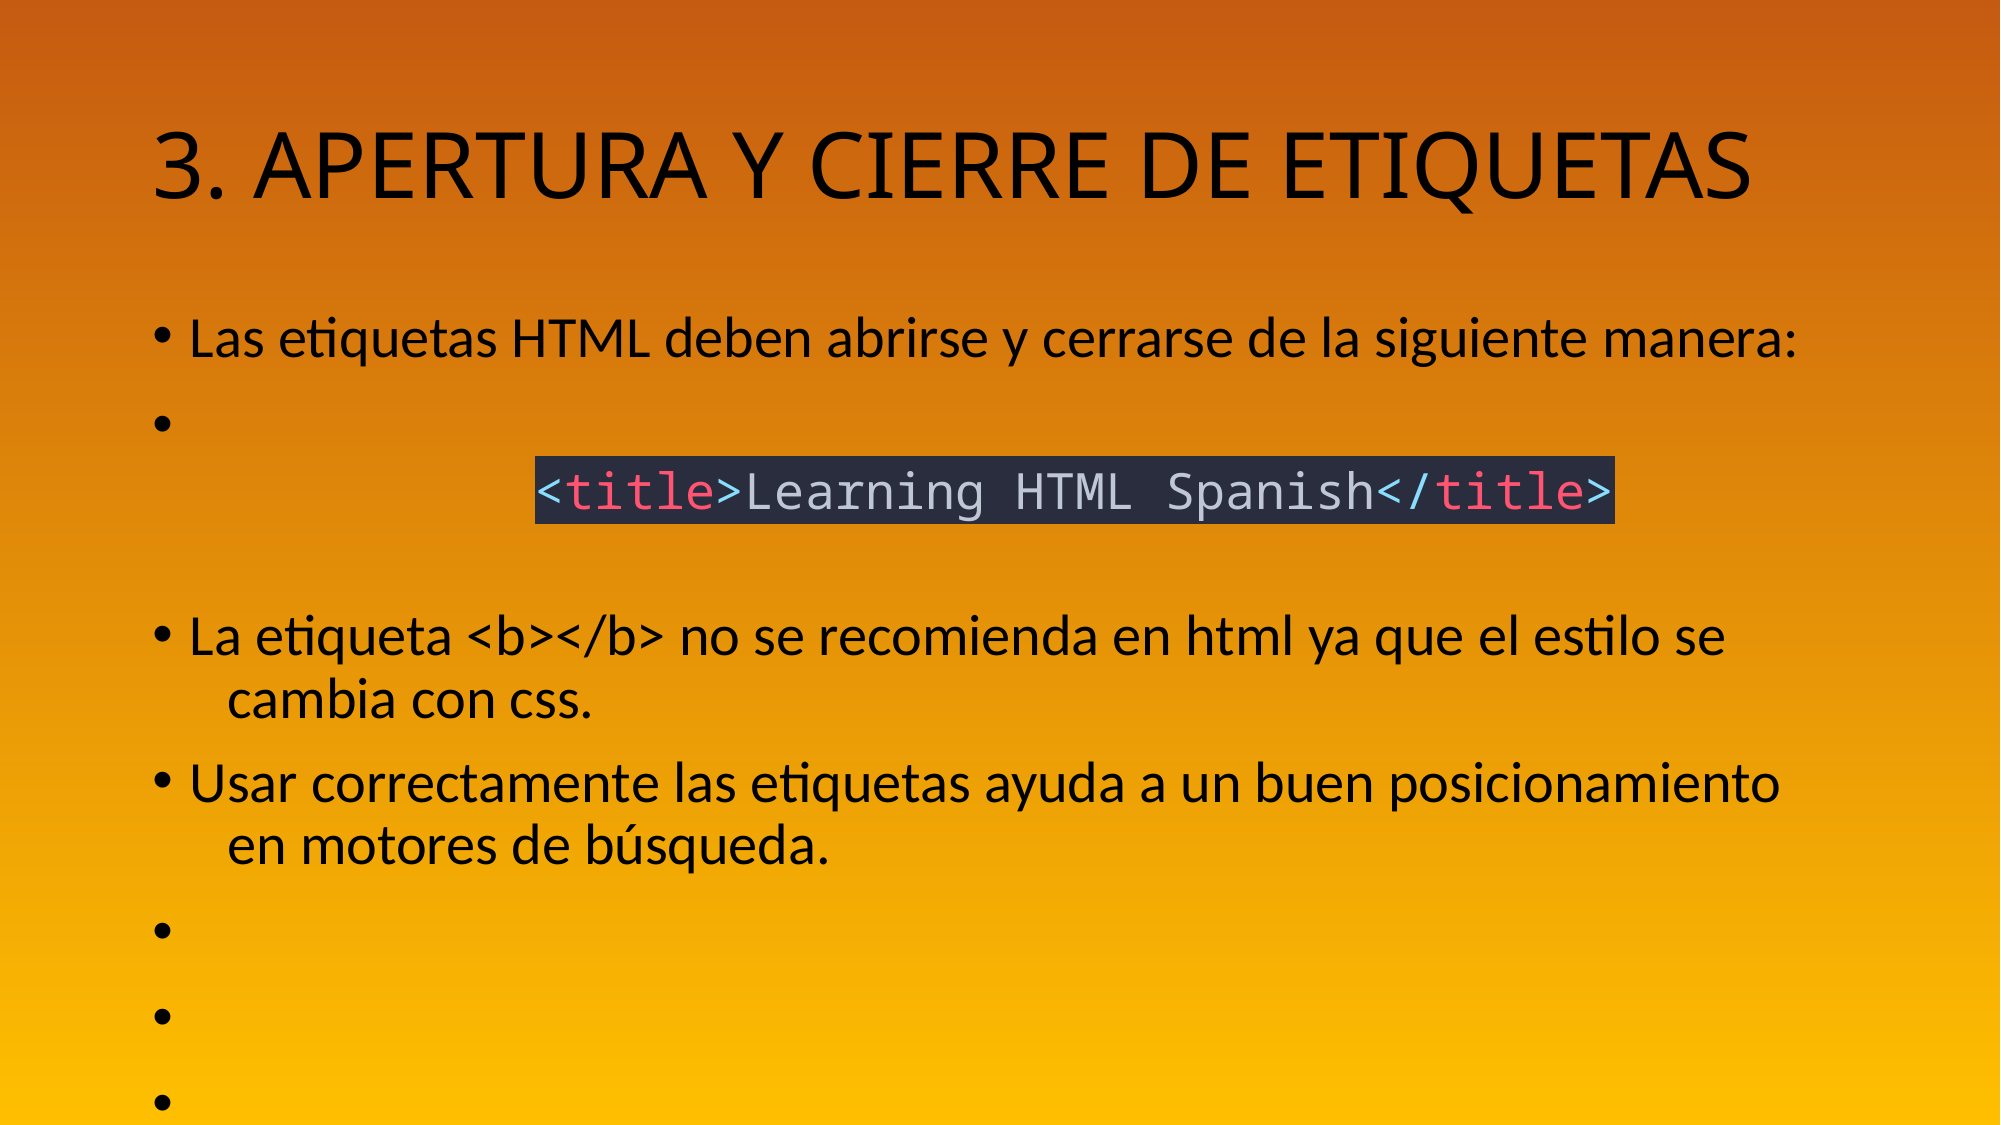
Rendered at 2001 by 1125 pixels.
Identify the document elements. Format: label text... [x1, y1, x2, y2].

title 3. APERTURA Y CIERRE DE ETIQUETAS [137, 59, 1863, 278]
list Las etiquetas HTML deben abrirse y cerrarse de la siguiente manera: <title>Learning HTML Spanish</title> La etiqueta <b></b> no se recomienda en html ya que el estilo se cambia con css. Usar correctamente las etiquetas ayuda a un buen posicionamiento en motores de búsqueda. [137, 299, 1863, 1014]
